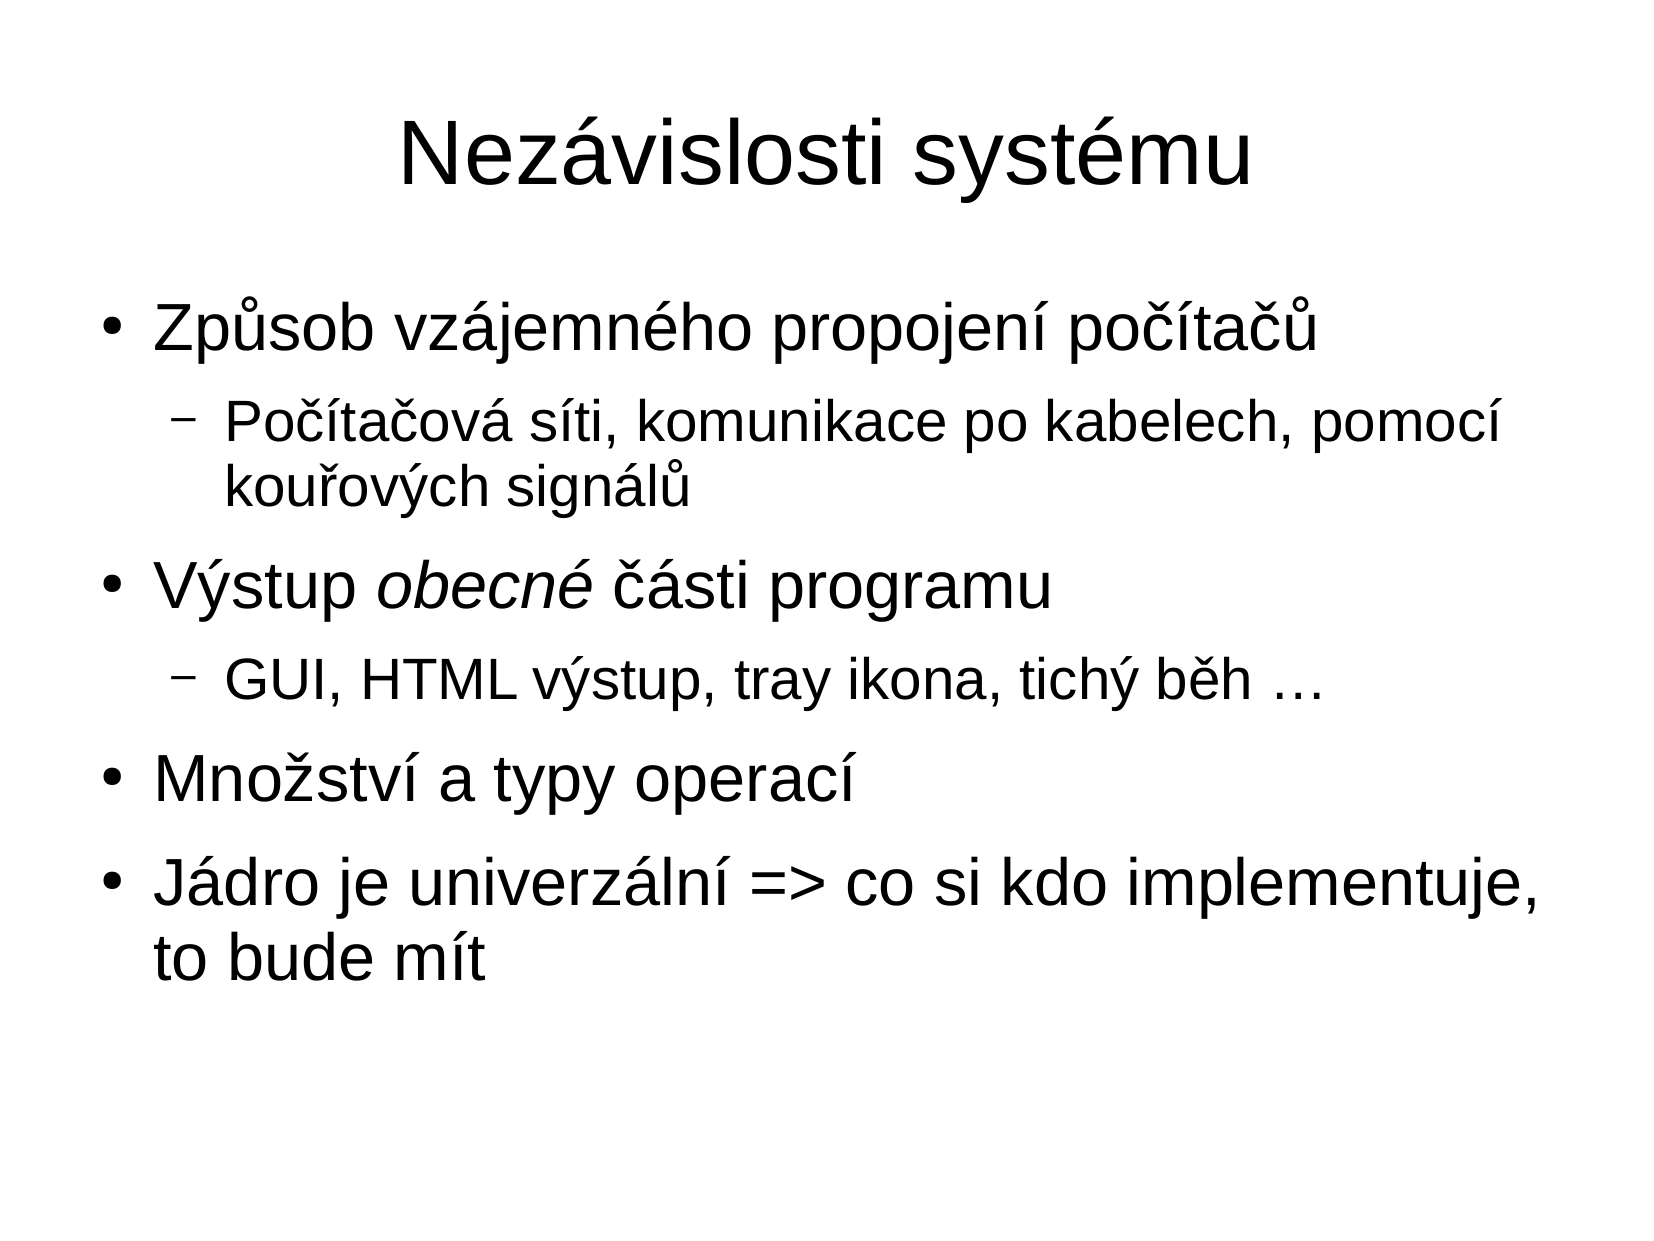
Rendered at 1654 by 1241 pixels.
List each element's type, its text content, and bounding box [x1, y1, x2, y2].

list Způsob vzájemného propojení počítačů Počítačová síti, komunikace po kabelech, pomocí kouřových signálů Výstup obecné části programu GUI, HTML výstup, tray ikona, tichý běh … Množství a typy operací Jádro je univerzální => co si kdo implementuje, to bude mít [82, 290, 1571, 1010]
title Nezávislosti systému [82, 49, 1571, 257]
